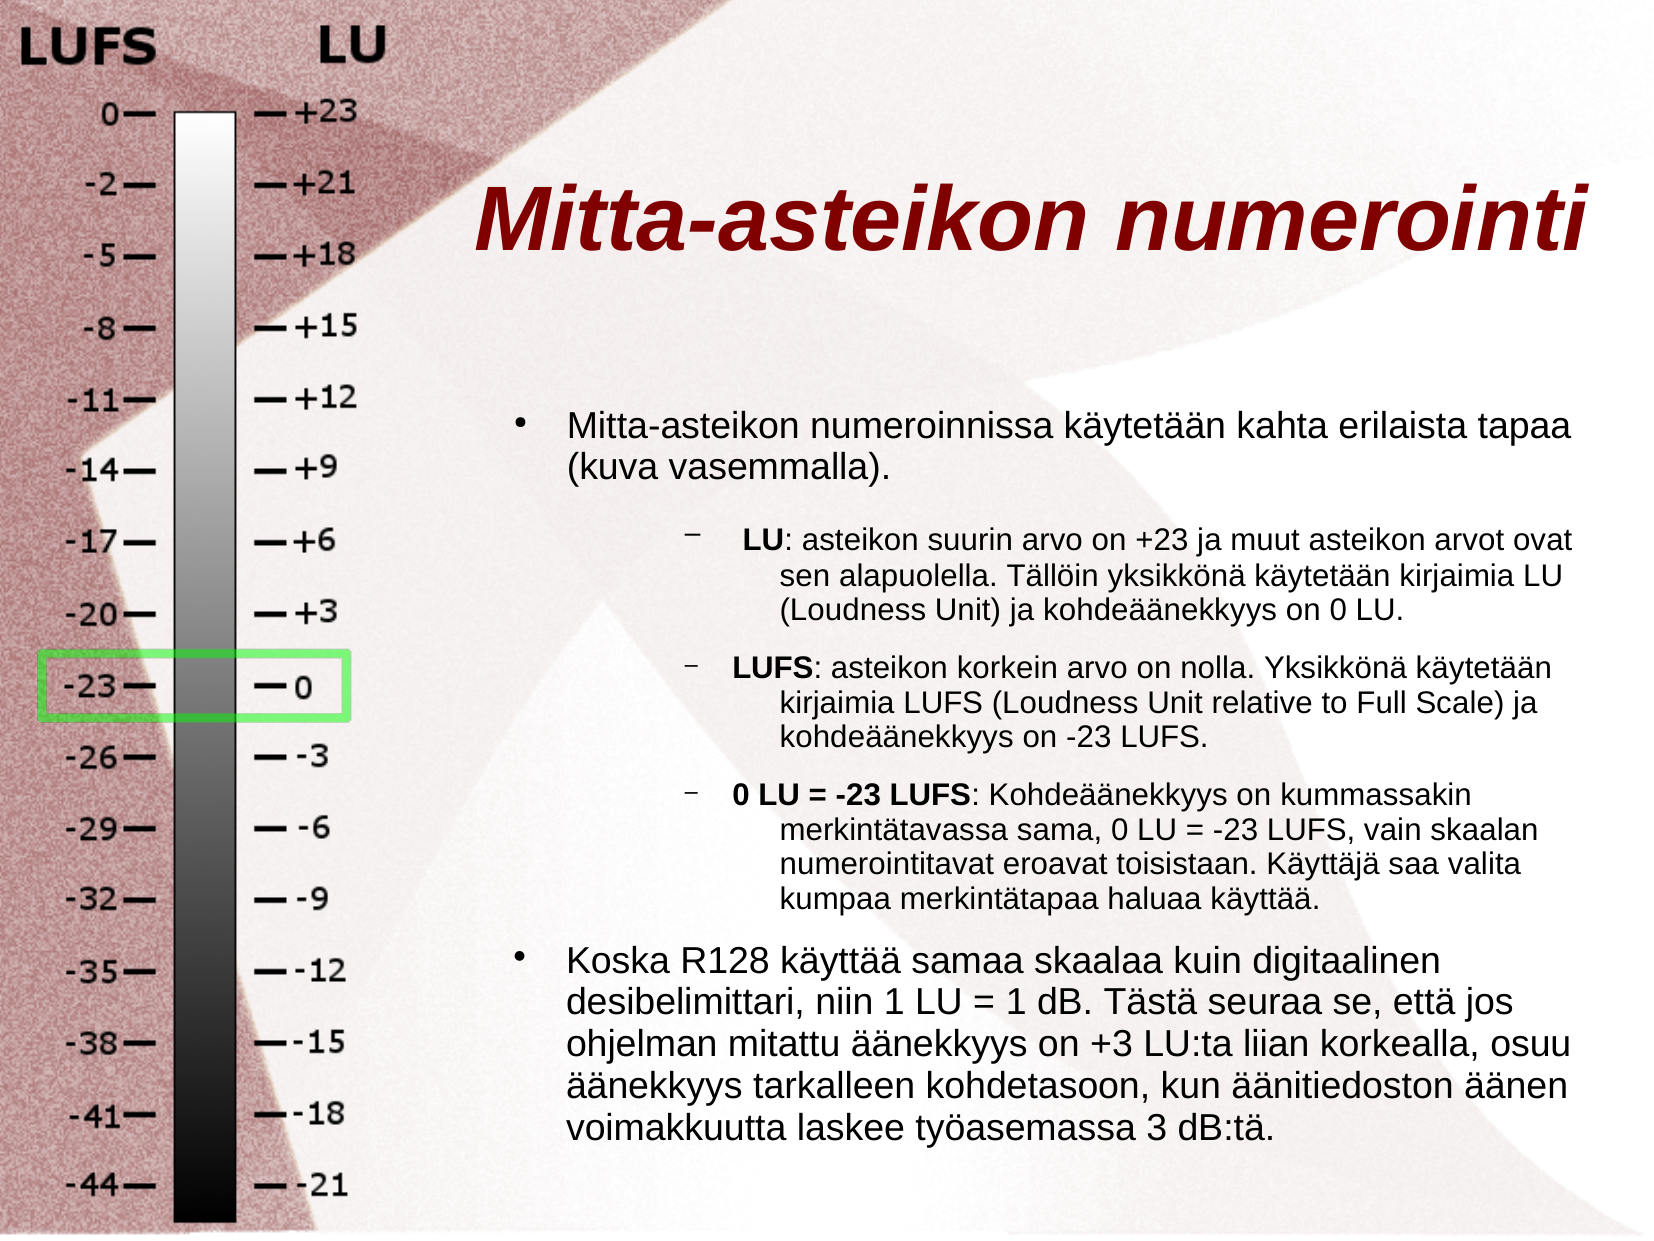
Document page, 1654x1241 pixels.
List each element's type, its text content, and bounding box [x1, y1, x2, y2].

picture [0, 0, 1654, 1241]
title Mitta-asteikon numerointi [414, 153, 1651, 280]
list Mitta-asteikon numeroinnissa käytetään kahta erilaista tapaa (kuva vasemmalla). LU: asteikon suurin arvo on +23 ja muut asteikon arvot ovat sen alapuolella. Tällöin yksikkönä käytetään kirjaimia LU (Loudness Unit) ja kohdeäänekkyys on 0 LU. LUFS: asteikon korkein arvo on nolla. Yksikkönä käytetään kirjaimia LUFS (Loudness Unit relative to Full Scale) ja kohdeäänekkyys on -23 LUFS. 0 LU = -23 LUFS: Kohdeäänekkyys on kummassakin merkintätavassa sama, 0 LU = -23 LUFS, vain skaalan numerointitavat eroavat toisistaan. Käyttäjä saa valita kumpaa merkintätapaa haluaa käyttää. Koska R128 käyttää samaa skaalaa kuin digitaalinen desibelimittari, niin 1 LU = 1 dB. Tästä seuraa se, että jos ohjelman mitattu äänekkyys on +3 LU:ta liian korkealla, osuu äänekkyys tarkalleen kohdetasoon, kun äänitiedoston äänen voimakkuutta laskee työasemassa 3 dB:tä. [496, 401, 1589, 1182]
